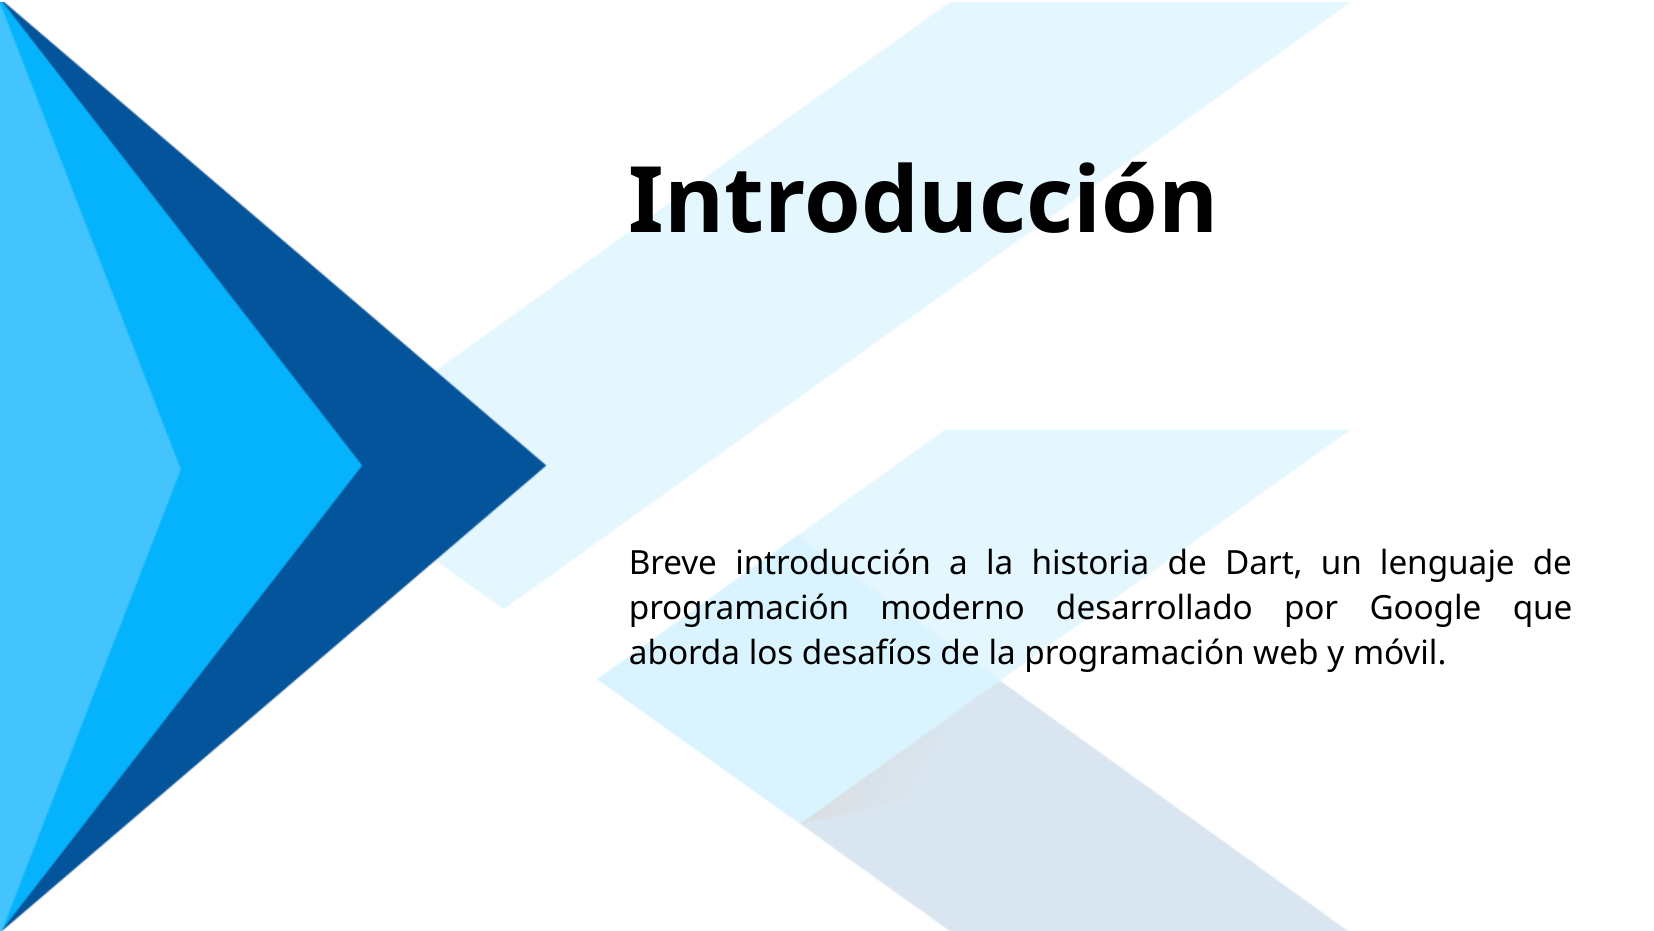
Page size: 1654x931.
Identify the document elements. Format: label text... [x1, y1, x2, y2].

text_box Breve introducción a la historia de Dart, un lenguaje de programación moderno desarrollado por Google que aborda los desafíos de la programación web y móvil. [614, 531, 1589, 813]
picture [0, 2, 1654, 931]
text_box Introducción [614, 126, 1589, 402]
